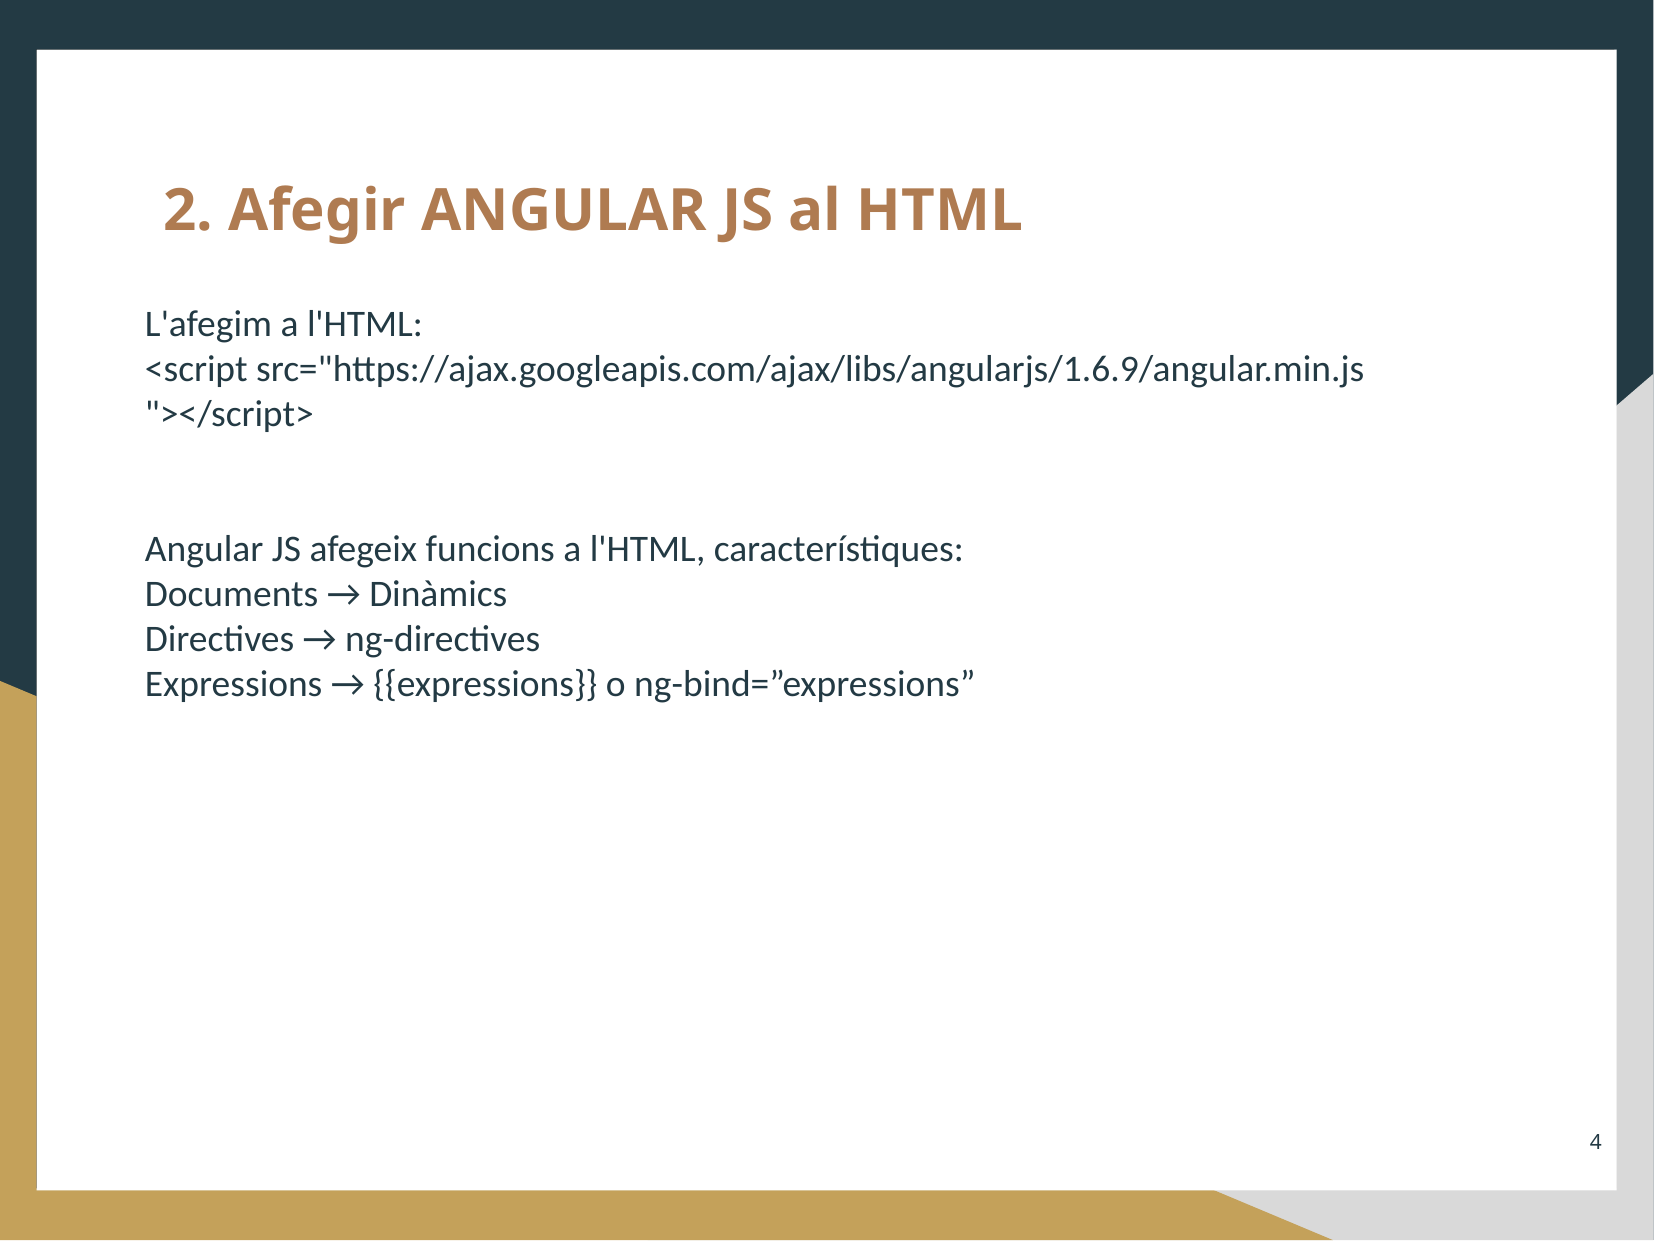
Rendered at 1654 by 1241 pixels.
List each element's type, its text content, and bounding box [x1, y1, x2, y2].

slide_number <número> [1517, 1095, 1617, 1191]
list L'afegim a l'HTML: <script src="https://ajax.googleapis.com/ajax/libs/angularjs/1.6.9/angular.min.js"></script> Angular JS afegeix funcions a l'HTML, característiques: Documents → Dinàmics Directives → ng-directives Expressions → {{expressions}} o ng-bind=”expressions” [129, 283, 1506, 1092]
title 2. Afegir ANGULAR JS al HTML [148, 146, 1418, 237]
